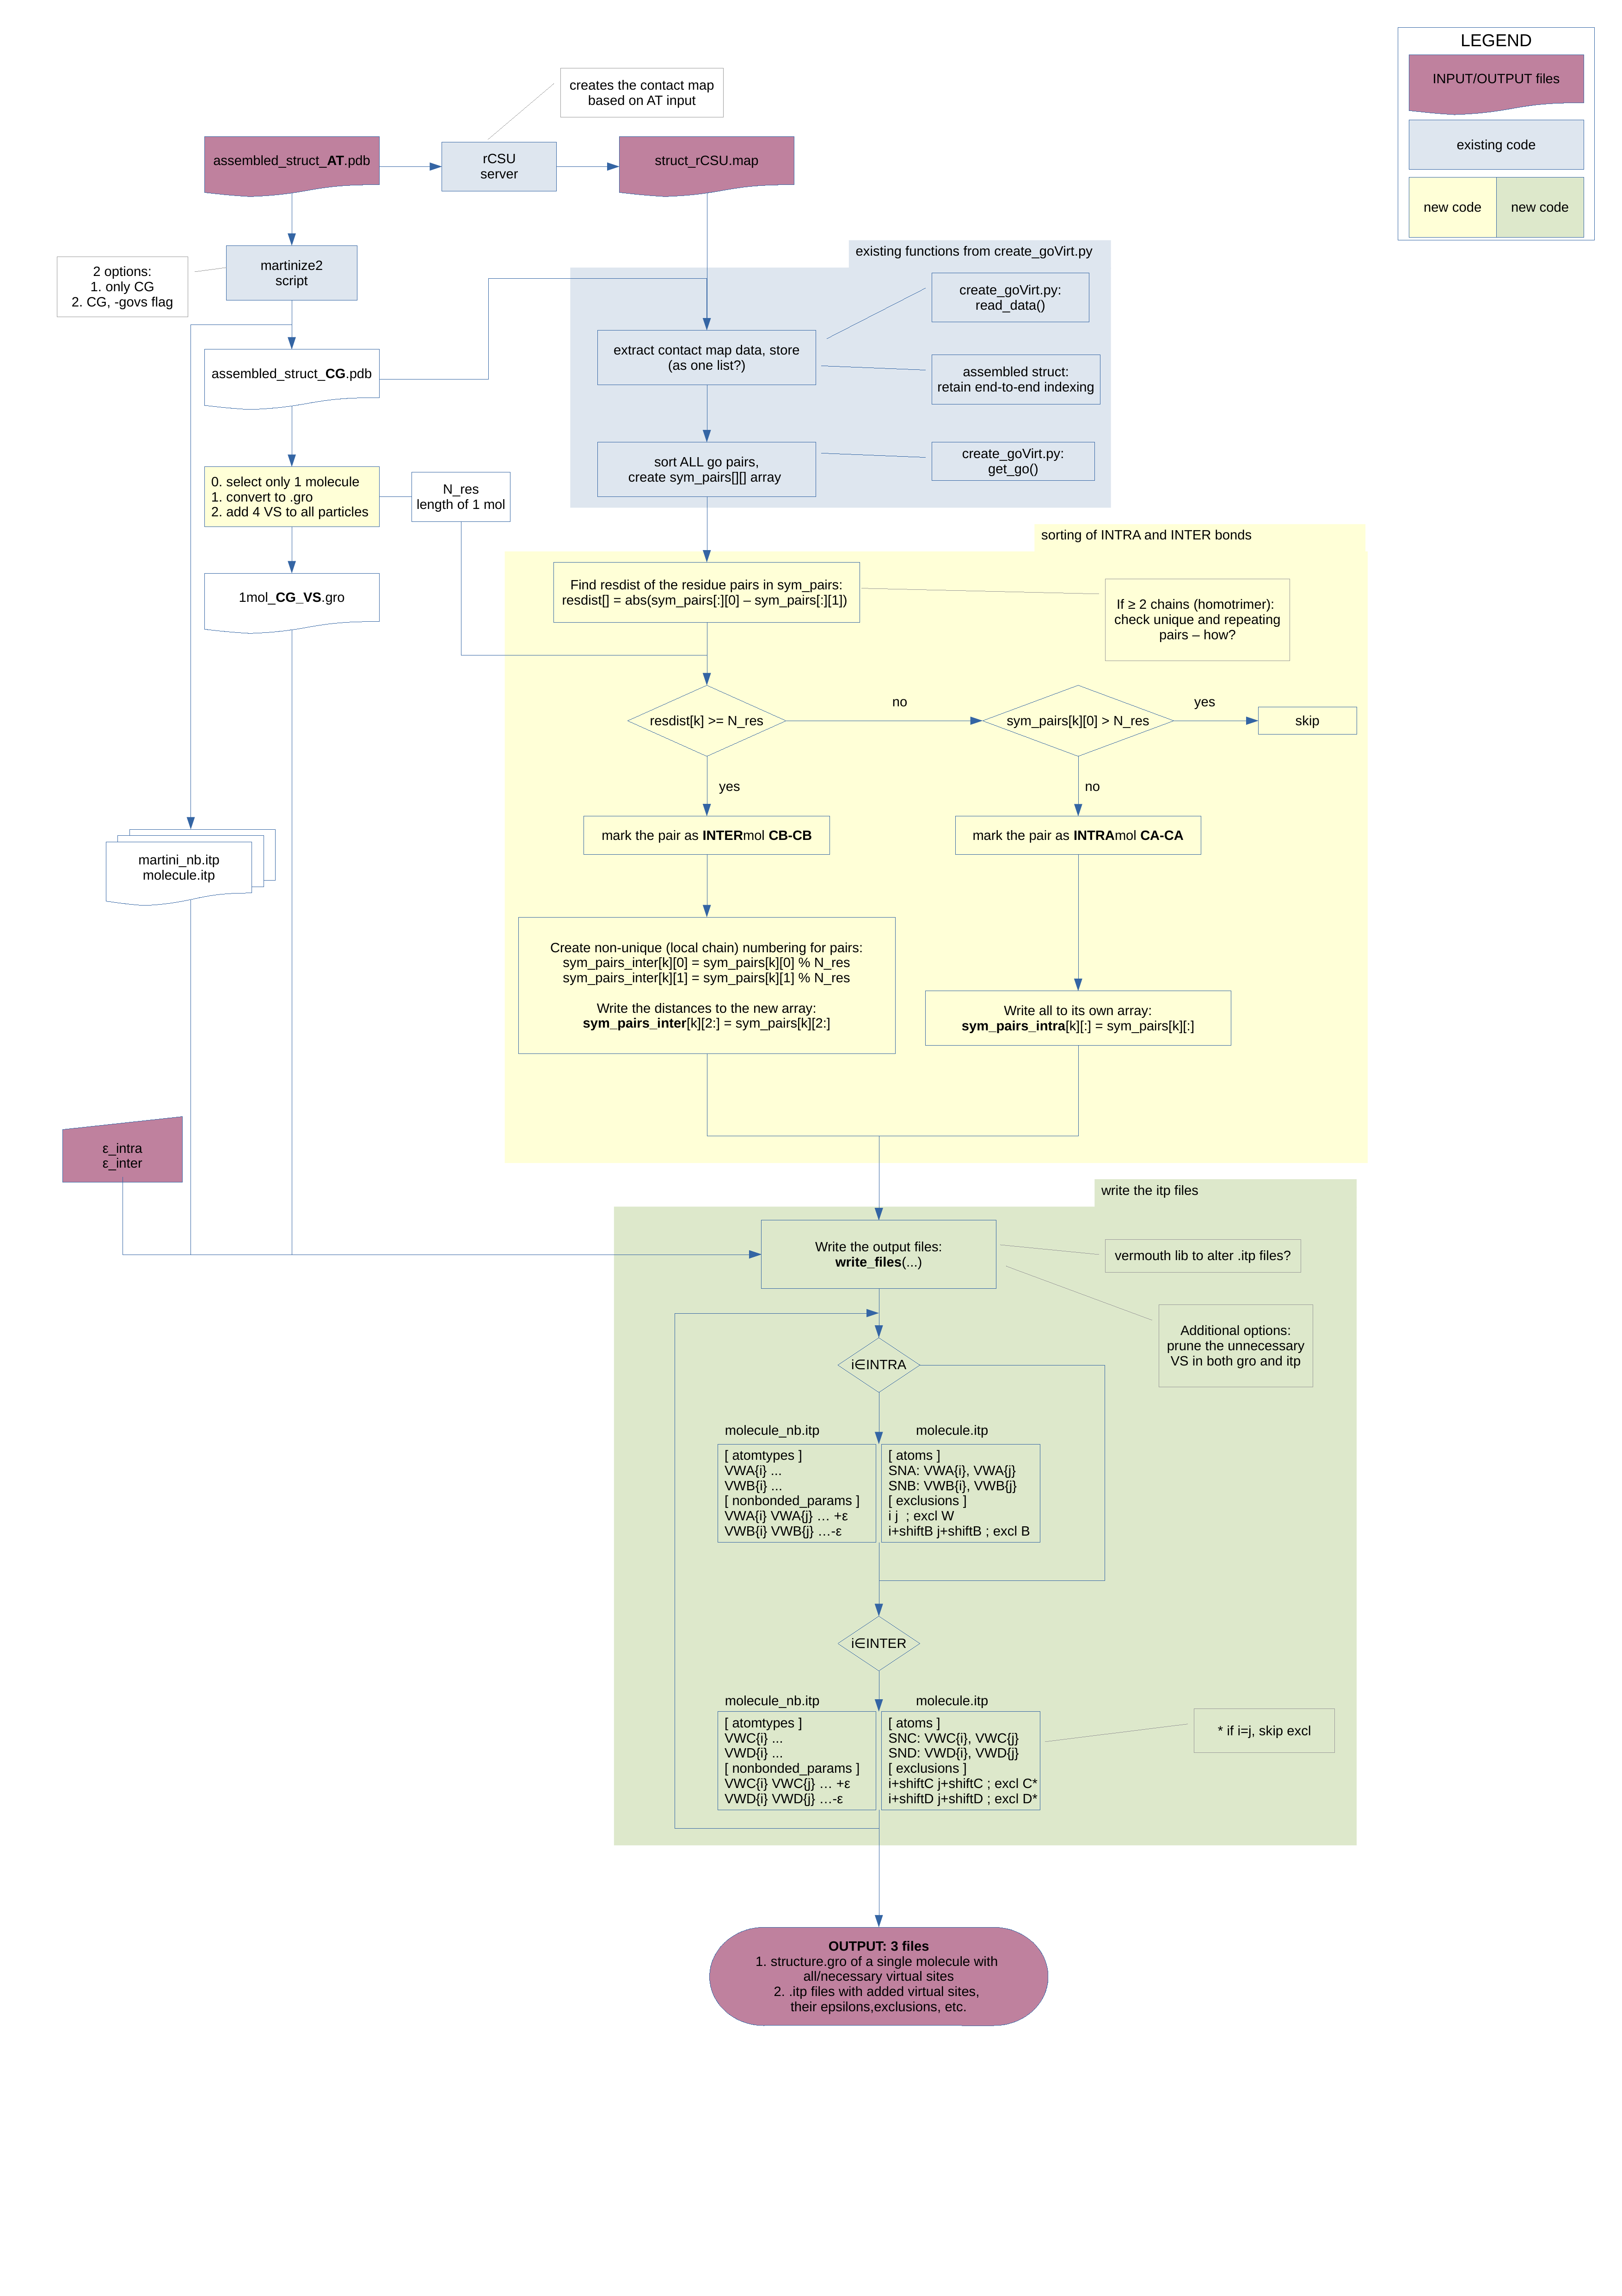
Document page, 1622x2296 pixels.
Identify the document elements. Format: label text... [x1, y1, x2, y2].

text_box no [1078, 775, 1117, 802]
text_box molecule_nb.itp [718, 1690, 838, 1712]
text_box N_res length of 1 mol [412, 472, 510, 522]
text_box INPUT/OUTPUT files [1409, 55, 1584, 115]
text_box [707, 267, 1111, 508]
text_box [614, 1255, 879, 1846]
text_box new code [1496, 177, 1584, 238]
text_box skip [1258, 707, 1357, 735]
text_box LEGEND [1398, 27, 1595, 240]
text_box [675, 1206, 1357, 1846]
text_box create_goVirt.py: read_data() [932, 273, 1089, 322]
text_box molecule_nb.itp [718, 1419, 838, 1442]
text_box no [885, 691, 924, 717]
text_box molecule.itp [909, 1690, 1030, 1712]
text_box sort ALL go pairs, create sym_pairs[][] array [597, 442, 816, 497]
text_box [570, 267, 707, 278]
text_box yes [1187, 691, 1231, 717]
text_box Create non-unique (local chain) numbering for pairs: sym_pairs_inter[k][0] = sym_pairs[k][0] % N_res sym_pairs_inter[k][1] = sym_pairs[k][1] % N_res Write the distances to the new array: sym_pairs_inter[k][2:] = sym_pairs[k][2:] [518, 917, 896, 1054]
text_box create_goVirt.py: get_go() [932, 442, 1094, 480]
text_box existing functions from create_goVirt.py [848, 240, 1111, 269]
text_box molecule.itp [909, 1419, 1030, 1442]
text_box [570, 279, 707, 508]
text_box sym_pairs[k][0] > N_res [983, 685, 1174, 756]
text_box 2 options: 1. only CG 2. CG, -govs flag [57, 257, 188, 317]
text_box Write the output files: write_files(...) [761, 1220, 996, 1289]
text_box If ≥ 2 chains (homotrimer): check unique and repeating pairs – how? [1106, 579, 1290, 661]
text_box [504, 551, 707, 655]
text_box [ atoms ] SNC: VWC{i}, VWC{j} SND: VWD{i}, VWD{j} [ exclusions ] i+shiftC j+shiftC ; excl C* i+shiftD j+shiftD ; excl D* [881, 1711, 1040, 1810]
text_box * if i=j, skip excl [1194, 1709, 1335, 1752]
text_box struct_rCSU.map [619, 136, 794, 197]
text_box vermouth lib to alter .itp files? [1106, 1239, 1301, 1272]
text_box write the itp files [1094, 1179, 1357, 1208]
text_box mark the pair as INTERmol CB-CB [584, 816, 830, 855]
text_box sorting of INTRA and INTER bonds [1034, 524, 1366, 556]
text_box [ atoms ] SNA: VWA{i}, VWA{j} SNB: VWB{i}, VWB{j} [ exclusions ] i j ; excl W i+shiftB j+shiftB ; excl B [881, 1444, 1040, 1543]
text_box [ atomtypes ] VWA{i} ... VWB{i} ... [ nonbonded_params ] VWA{i} VWA{j} … +ε VWB{i} VWB{j} …-ε [718, 1444, 876, 1543]
text_box extract contact map data, store (as one list?) [597, 330, 816, 385]
text_box [707, 721, 1078, 1136]
text_box i∈INTER [838, 1616, 920, 1671]
text_box resdist[k] >= N_res [627, 685, 786, 756]
text_box 1mol_CG_VS.gro [204, 573, 380, 634]
text_box mark the pair as INTRAmol CA-CA [955, 816, 1201, 855]
text_box martini_nb.itp molecule.itp [106, 829, 276, 906]
text_box [ atomtypes ] VWC{i} ... VWD{i} ... [ nonbonded_params ] VWC{i} VWC{j} … +ε VWD{i} VWD{j} …-ε [718, 1711, 876, 1810]
text_box assembled struct: retain end-to-end indexing [932, 355, 1100, 404]
text_box Write all to its own array: sym_pairs_intra[k][:] = sym_pairs[k][:] [925, 991, 1231, 1046]
text_box creates the contact map based on AT input [561, 68, 723, 117]
text_box [707, 551, 1368, 1163]
text_box [614, 1206, 879, 1255]
text_box existing code [1409, 120, 1584, 170]
text_box OUTPUT: 3 files 1. structure.gro of a single molecule with all/necessary virtual sites 2. .itp files with added virtual sites, their epsilons,exclusions, etc. [709, 1927, 1048, 2026]
text_box i∈INTRA [838, 1338, 920, 1392]
text_box martinize2 script [226, 245, 357, 300]
text_box yes [712, 775, 756, 802]
text_box new code [1409, 177, 1496, 238]
text_box rCSU server [442, 142, 557, 191]
text_box assembled_struct_AT.pdb [204, 136, 380, 197]
text_box ε_intra ε_inter [62, 1116, 183, 1182]
text_box Additional options: prune the unnecessary VS in both gro and itp [1159, 1305, 1313, 1387]
text_box [504, 655, 879, 1163]
text_box assembled_struct_CG.pdb [204, 349, 380, 410]
text_box 0. select only 1 molecule 1. convert to .gro 2. add 4 VS to all particles [204, 466, 380, 527]
text_box Find resdist of the residue pairs in sym_pairs: resdist[] = abs(sym_pairs[:][0] – sym_pairs[:][1]) [553, 562, 860, 623]
